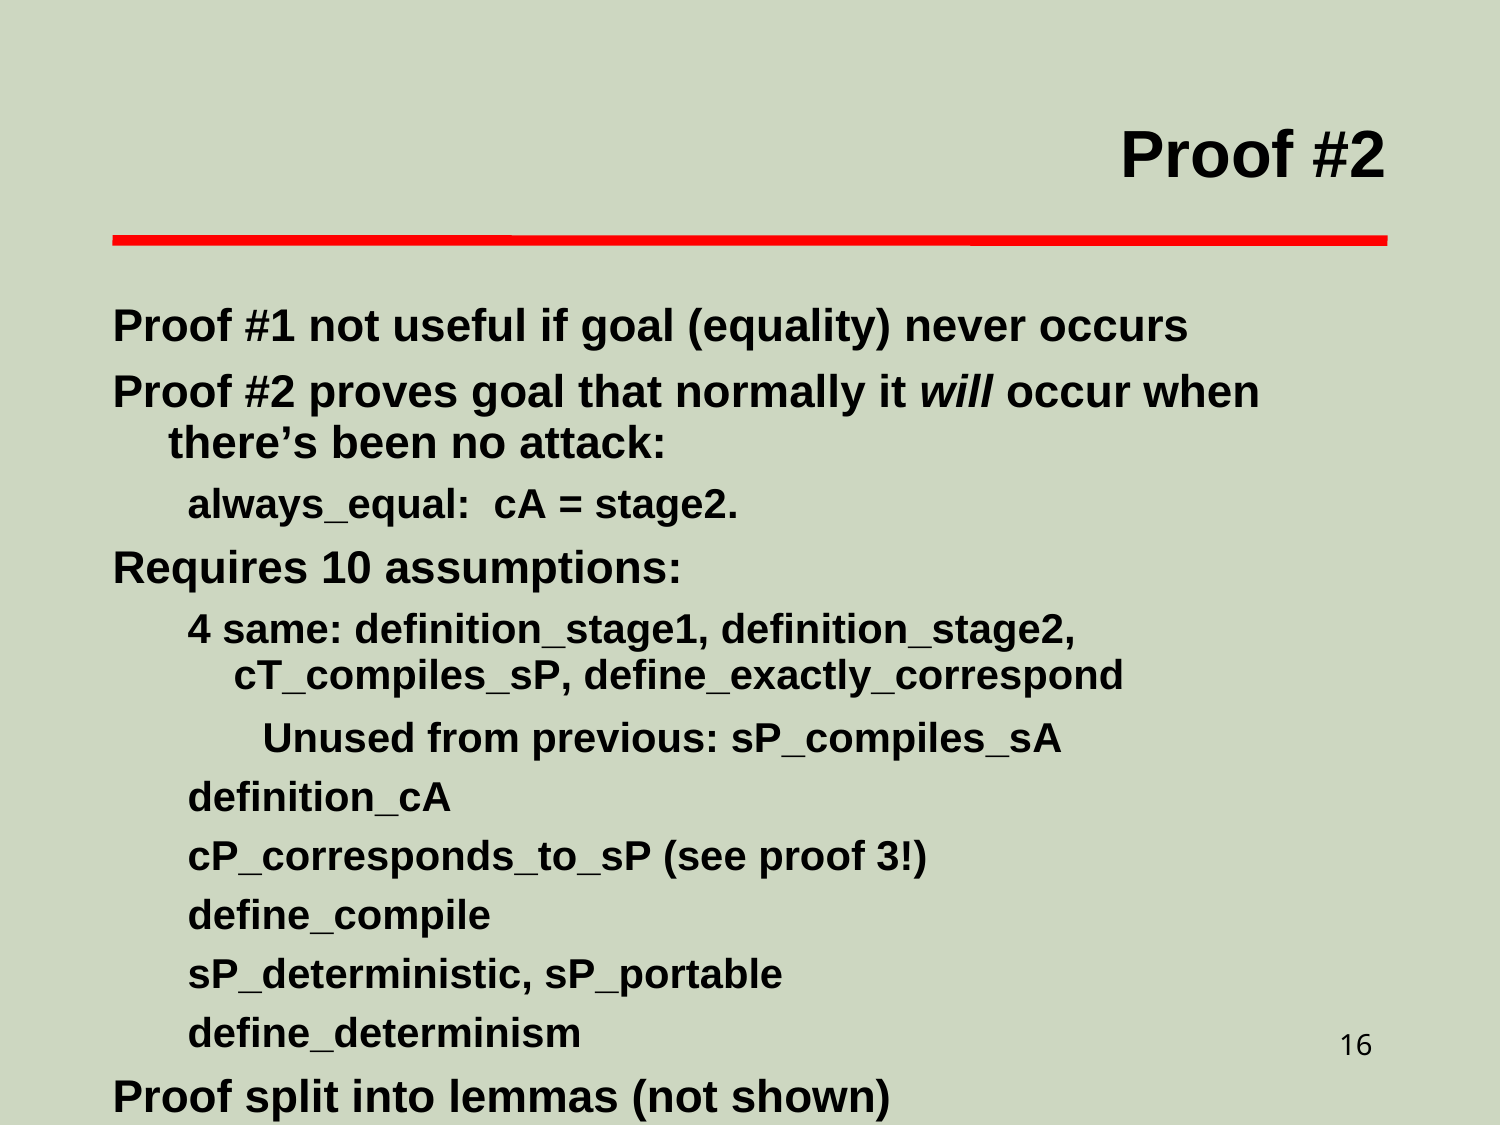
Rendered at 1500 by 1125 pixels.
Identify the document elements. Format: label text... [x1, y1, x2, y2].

title Proof #2 [124, 117, 1387, 192]
list Proof #1 not useful if goal (equality) never occurs Proof #2 proves goal that normally it will occur when there’s been no attack: always_equal: cA = stage2. Requires 10 assumptions: 4 same: definition_stage1, definition_stage2, cT_compiles_sP, define_exactly_correspond Unused from previous: sP_compiles_sA definition_cA cP_corresponds_to_sP (see proof 3!) define_compile sP_deterministic, sP_portable define_determinism Proof split into lemmas (not shown) [112, 299, 1387, 1123]
